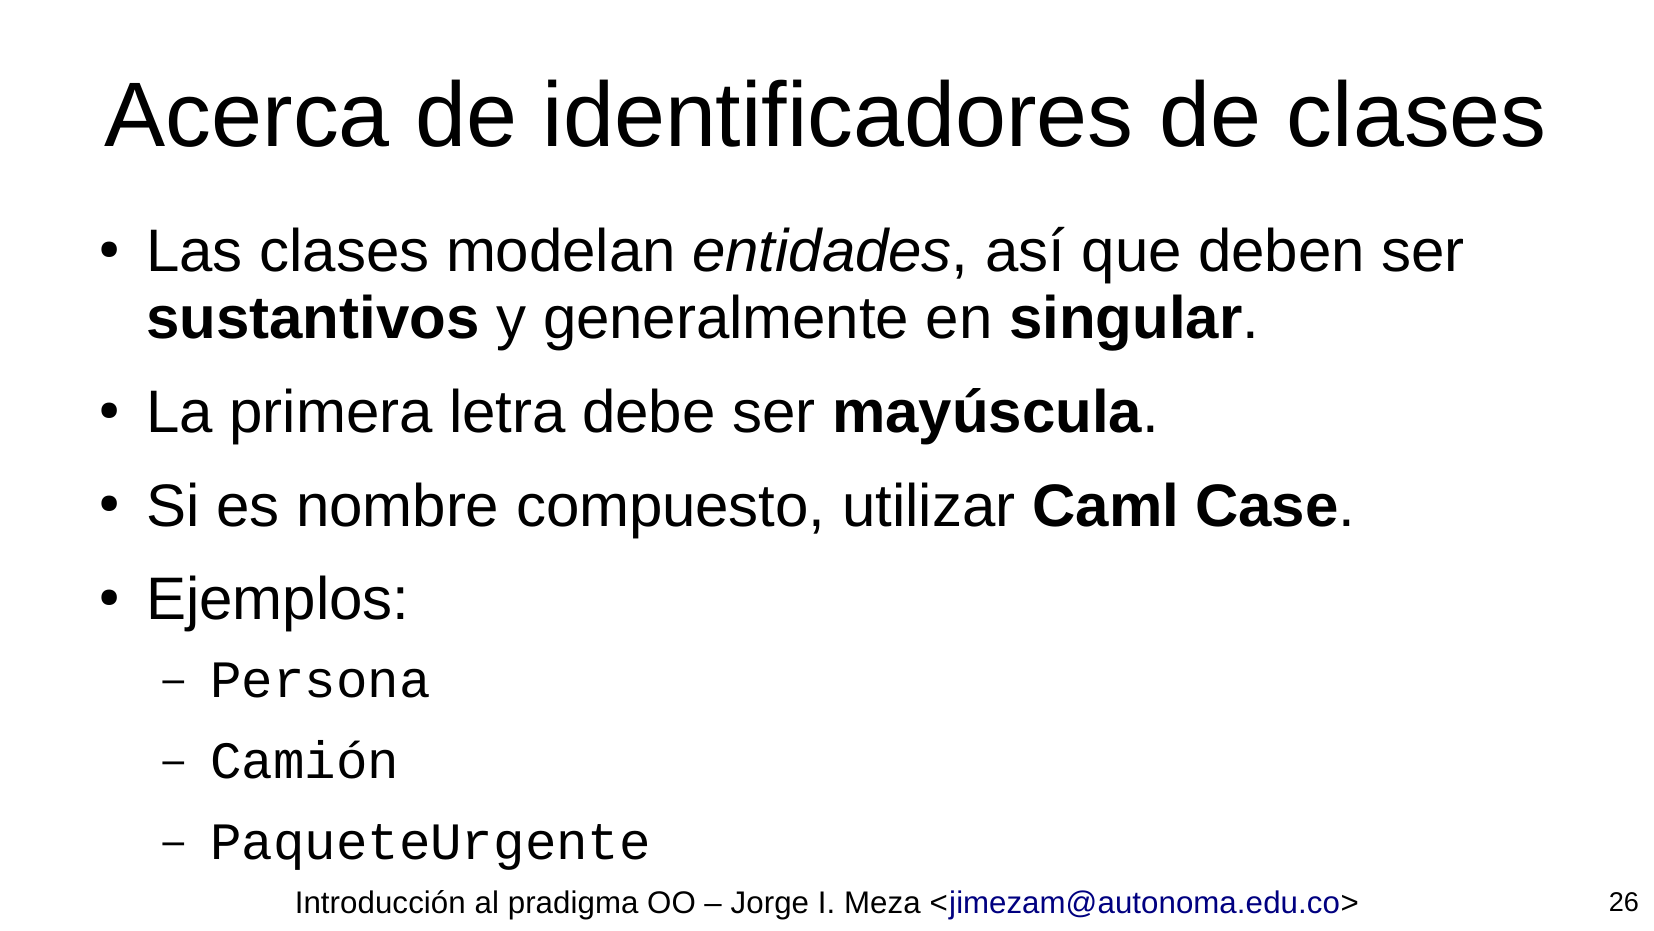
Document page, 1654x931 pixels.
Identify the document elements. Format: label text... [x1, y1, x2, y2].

title Acerca de identificadores de clases [82, 37, 1571, 193]
list Las clases modelan entidades, así que deben ser sustantivos y generalmente en singular. La primera letra debe ser mayúscula. Si es nombre compuesto, utilizar Caml Case. Ejemplos: Persona Camión PaqueteUrgente [82, 217, 1571, 879]
